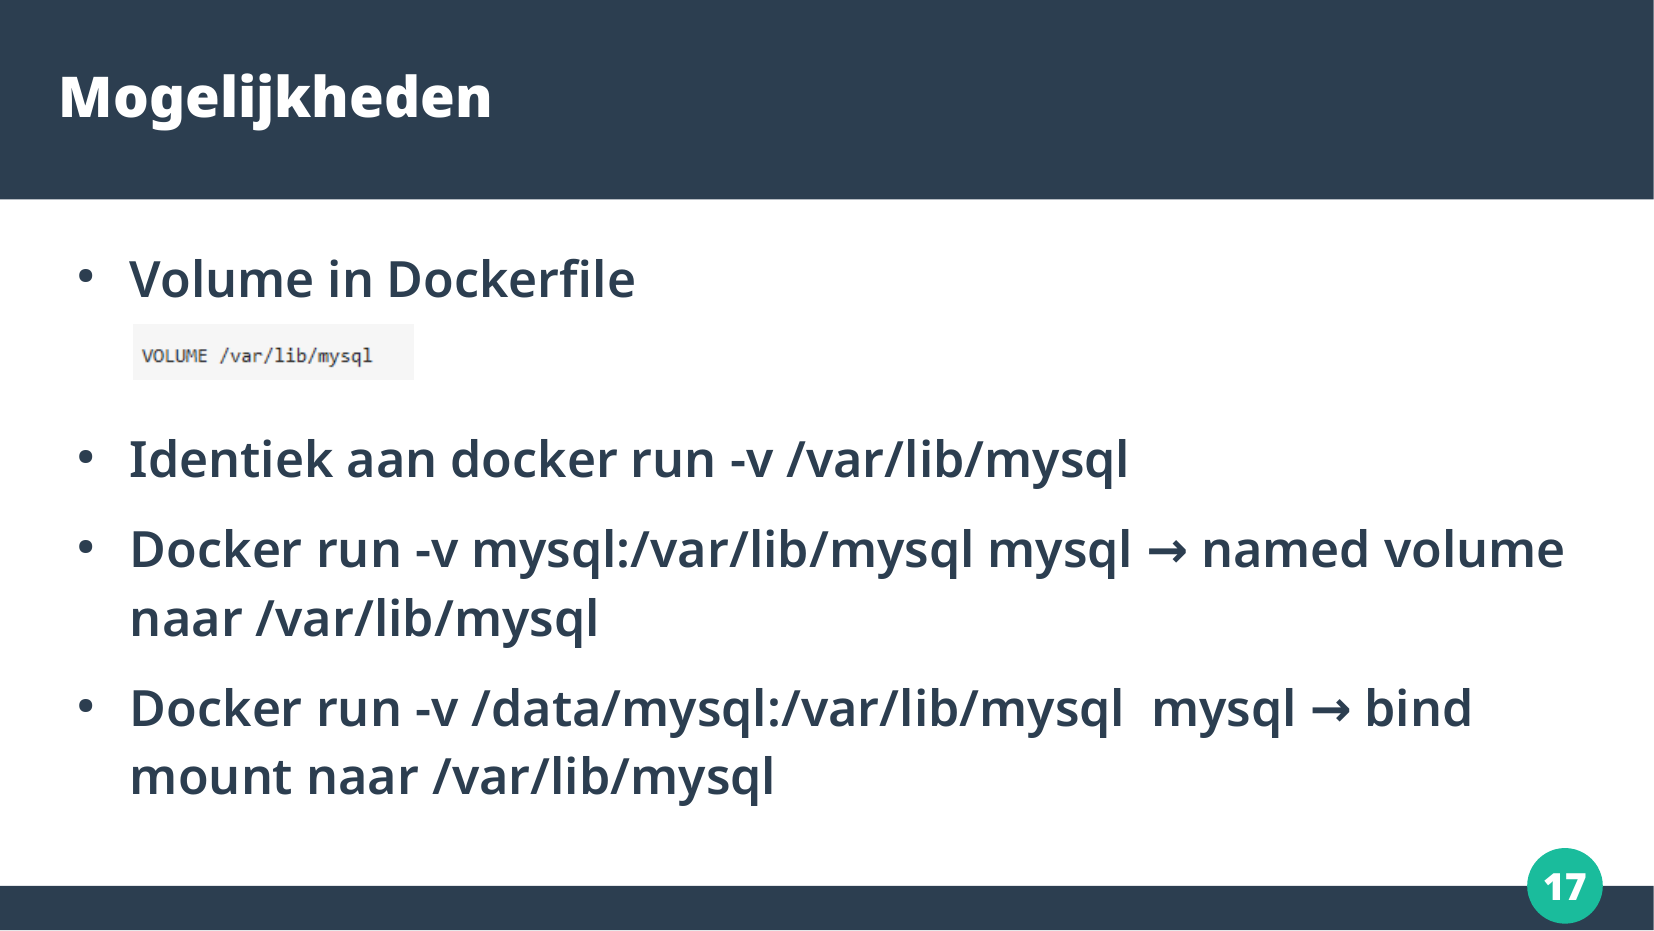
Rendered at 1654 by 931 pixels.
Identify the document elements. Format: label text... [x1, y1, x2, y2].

picture [133, 324, 414, 380]
list Volume in Dockerfile Identiek aan docker run -v /var/lib/mysql Docker run -v mysql:/var/lib/mysql mysql → named volume naar /var/lib/mysql Docker run -v /data/mysql:/var/lib/mysql mysql → bind mount naar /var/lib/mysql [59, 243, 1595, 864]
title Mogelijkheden [59, 37, 1595, 156]
